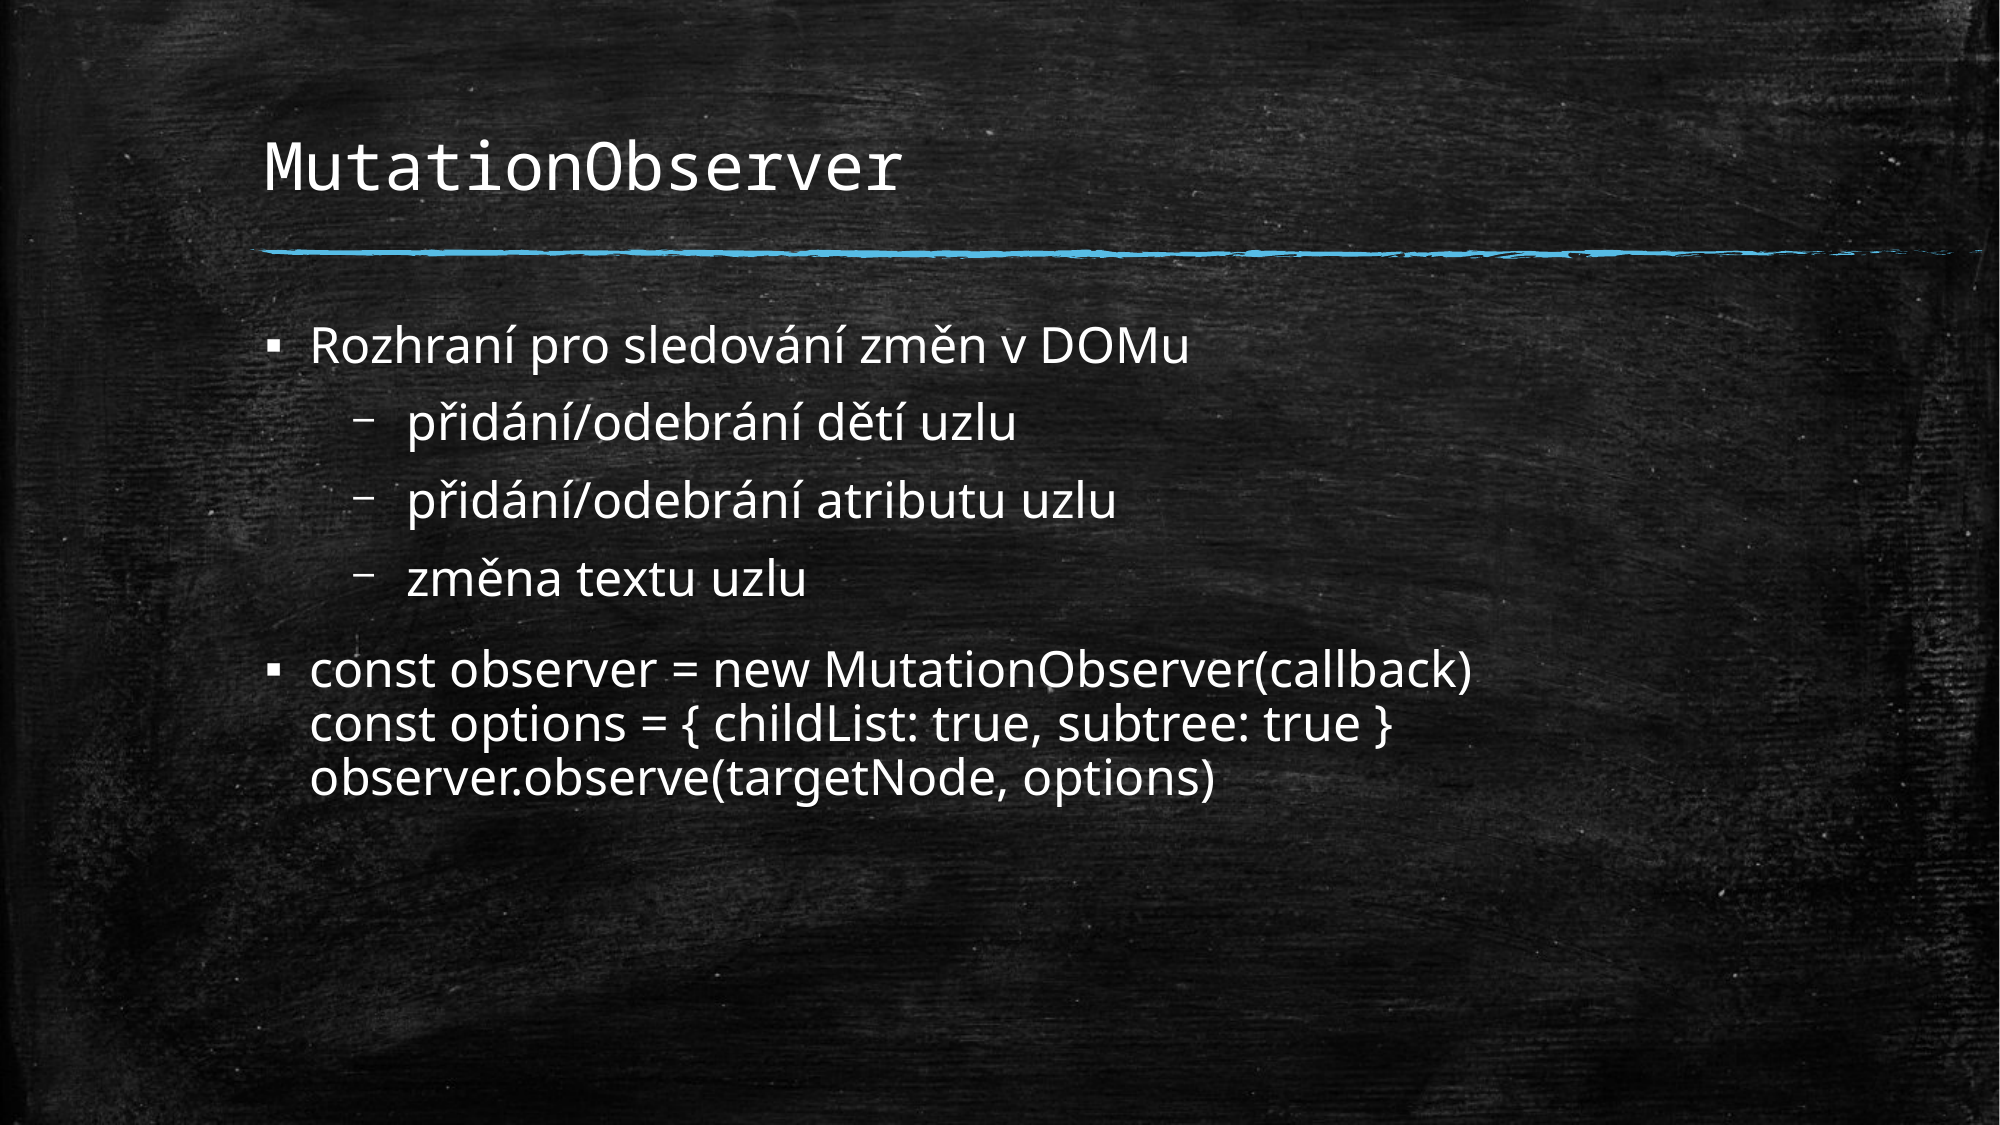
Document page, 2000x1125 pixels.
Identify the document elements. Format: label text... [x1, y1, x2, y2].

list Rozhraní pro sledování změn v DOMu přidání/odebrání dětí uzlu přidání/odebrání atributu uzlu změna textu uzlu const observer = new MutationObserver(callback) const options = { childList: true, subtree: true } observer.observe(targetNode, options) [249, 312, 1750, 1013]
picture [0, 0, 2000, 1125]
title MutationObserver [249, 45, 1750, 213]
